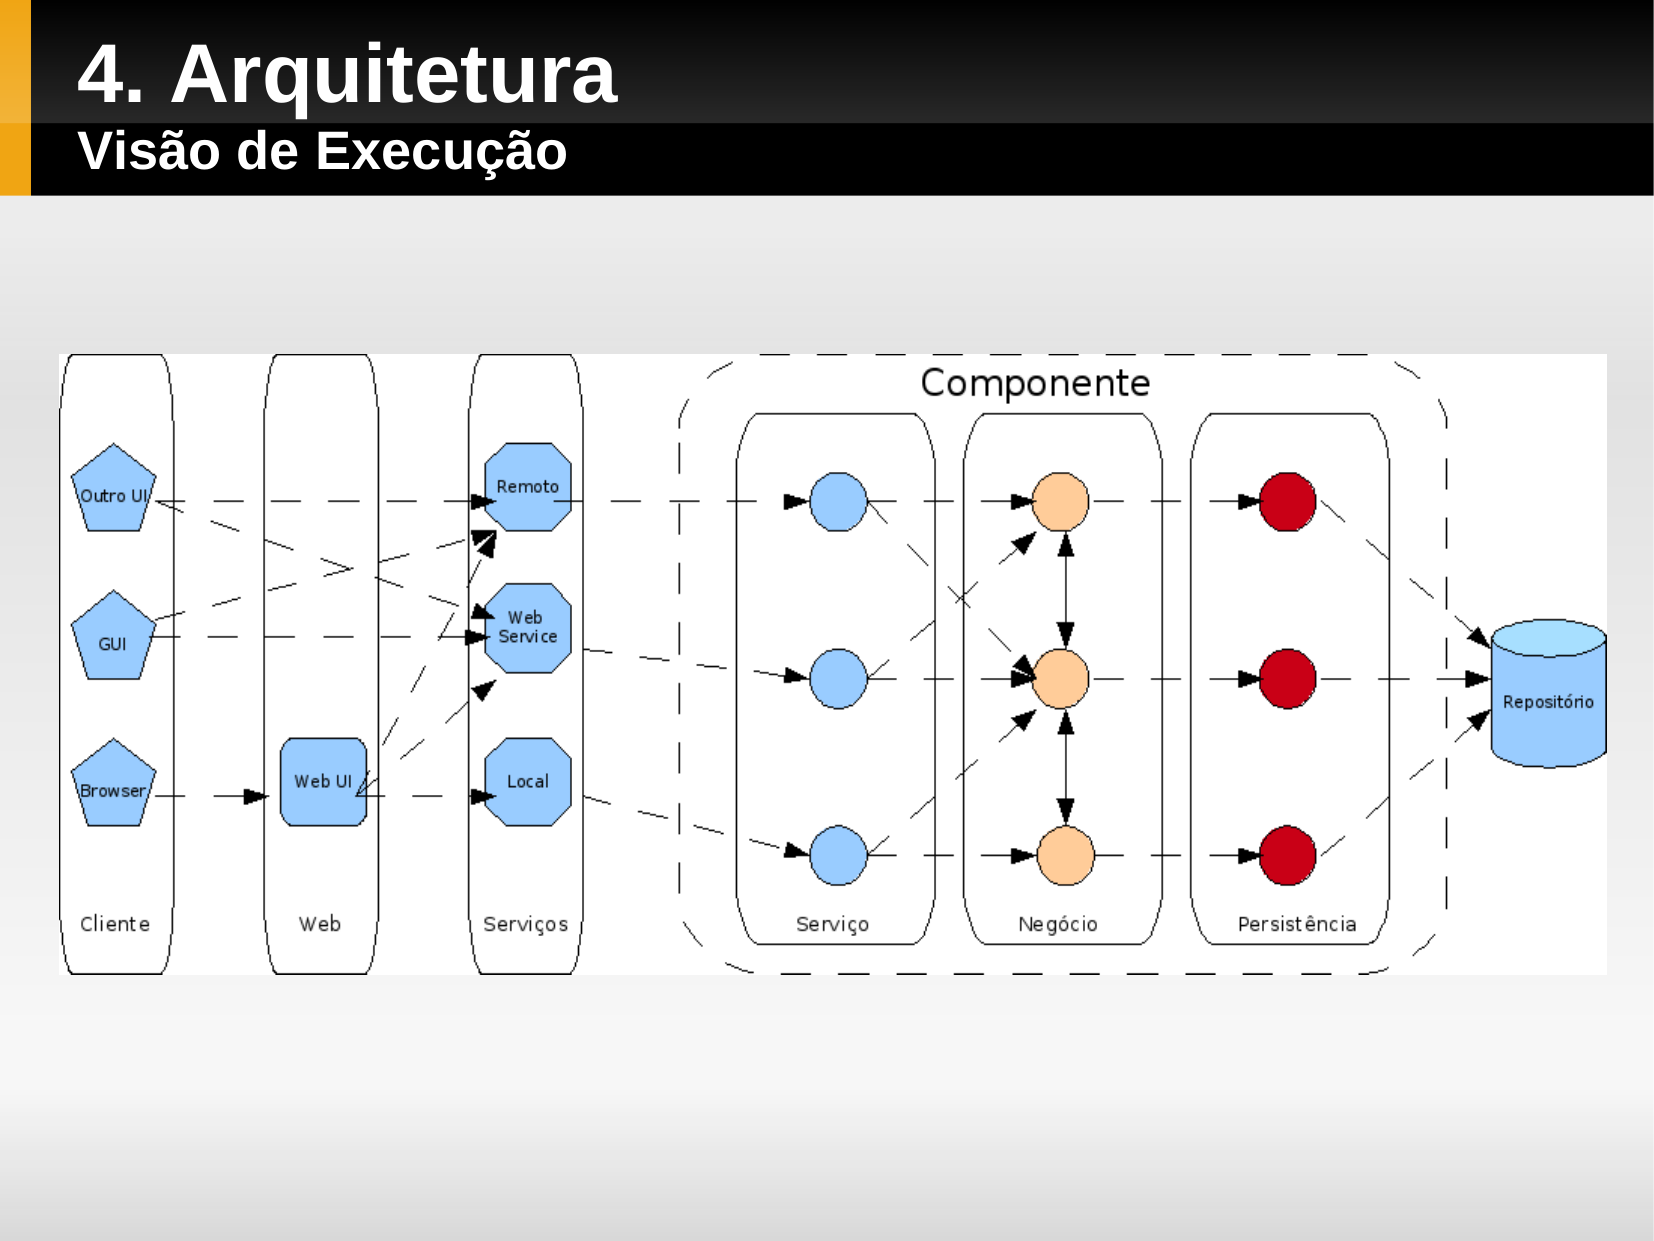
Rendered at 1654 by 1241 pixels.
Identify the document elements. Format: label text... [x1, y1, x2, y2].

picture [0, 0, 1654, 1241]
title 4. Arquitetura Visão de Execução [77, 0, 1566, 208]
